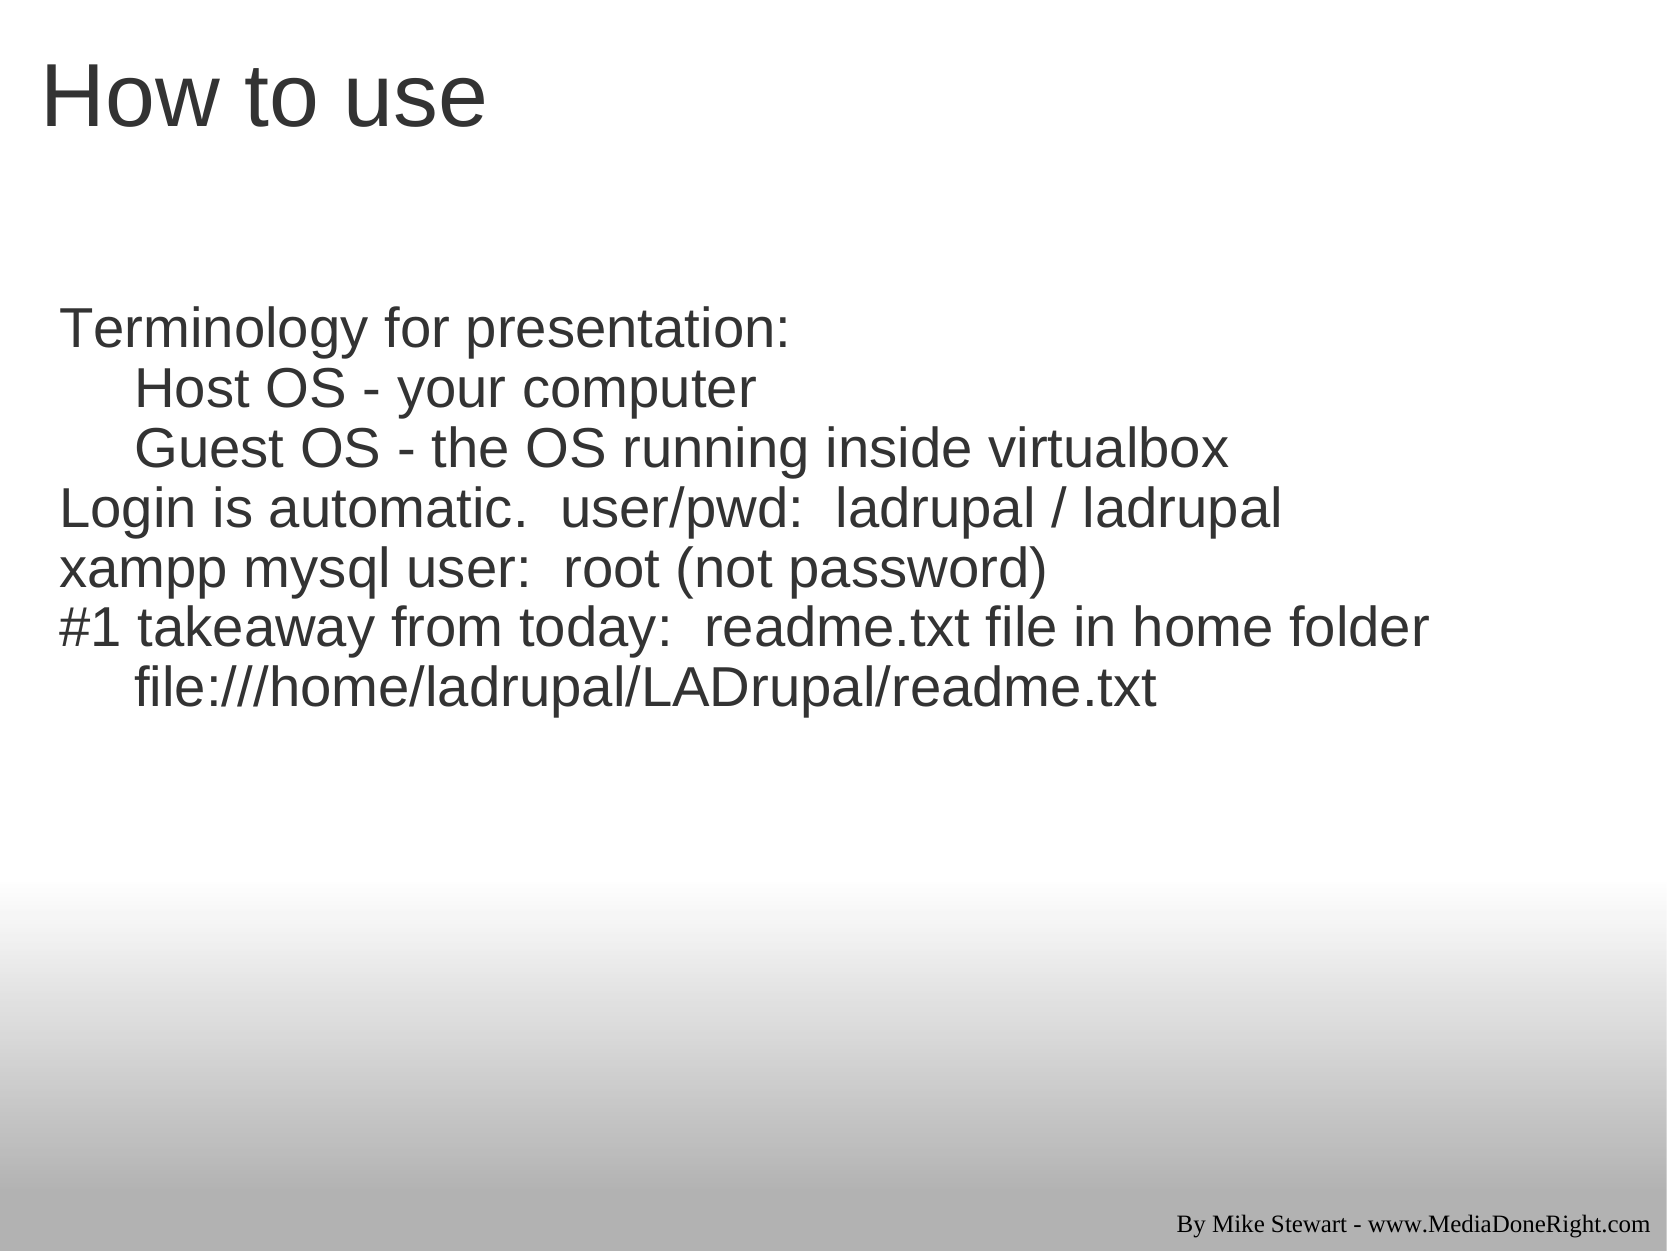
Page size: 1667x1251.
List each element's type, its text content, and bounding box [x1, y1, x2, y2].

text_box By Mike Stewart - www.MediaDoneRight.com [1162, 1200, 1666, 1246]
picture [0, 0, 1667, 1251]
list Terminology for presentation: Host OS - your computer Guest OS - the OS running inside virtualbox Login is automatic. user/pwd: ladrupal / ladrupal xampp mysql user: root (not password) #1 takeaway from today: readme.txt file in home folder file:///home/ladrupal/LADrupal/readme.txt [40, 300, 1627, 1201]
title How to use [40, 50, 1627, 201]
